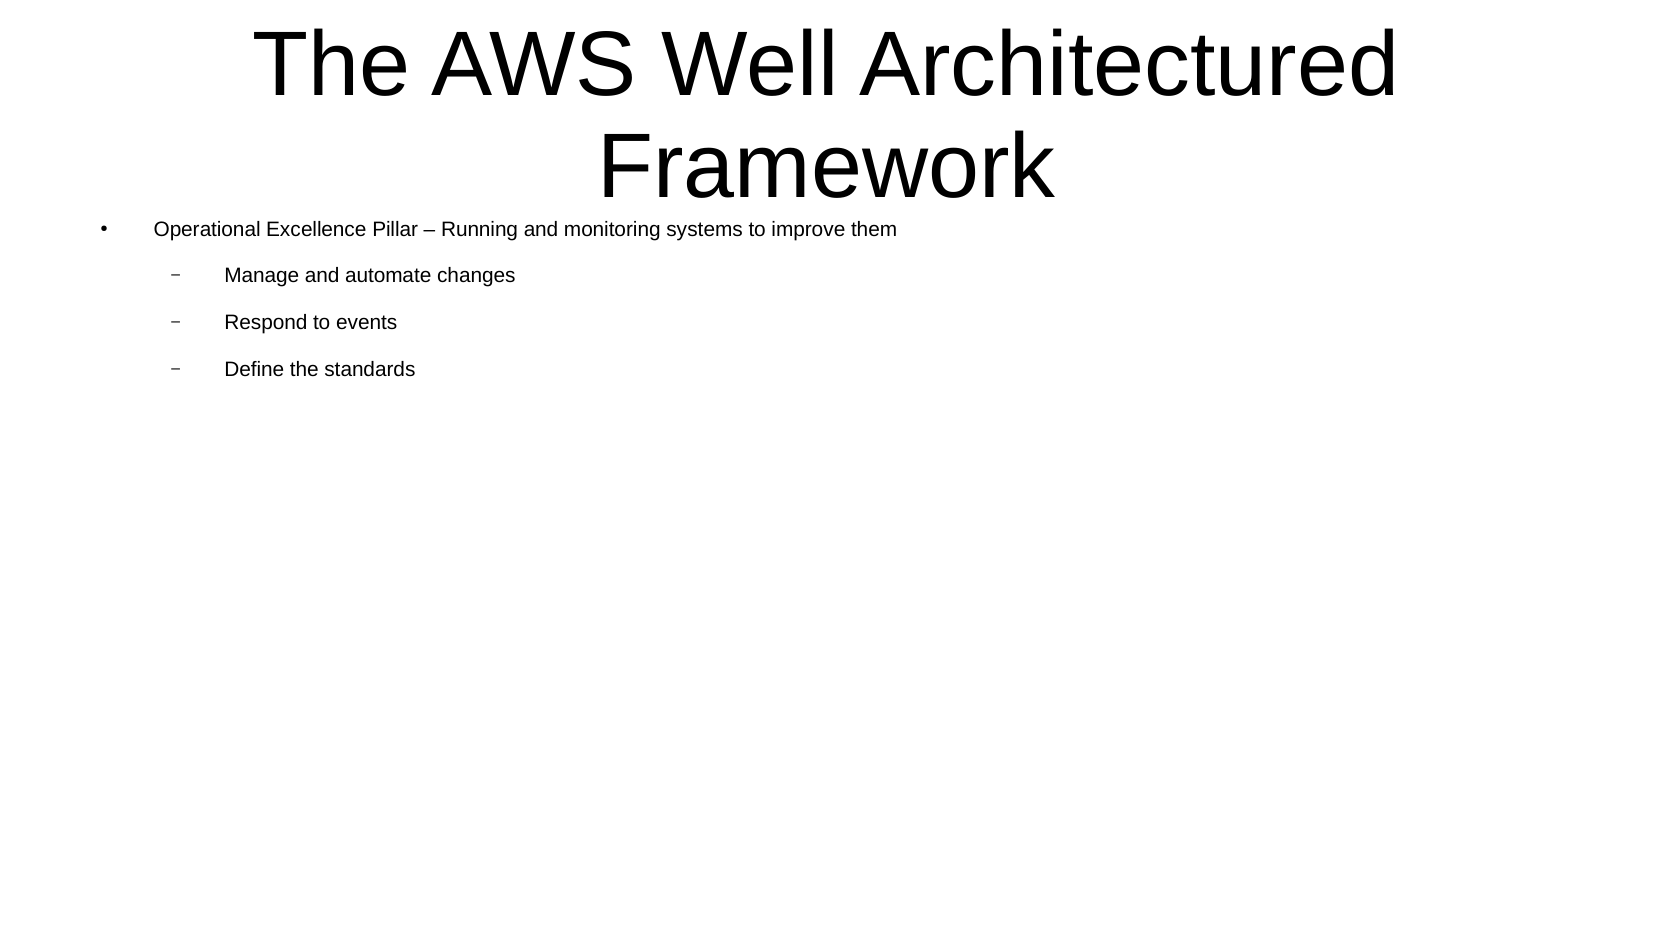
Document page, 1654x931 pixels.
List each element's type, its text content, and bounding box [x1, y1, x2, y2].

title The AWS Well Architectured Framework [82, 12, 1571, 217]
list Operational Excellence Pillar – Running and monitoring systems to improve them Manage and automate changes Respond to events Define the standards [82, 217, 1636, 916]
